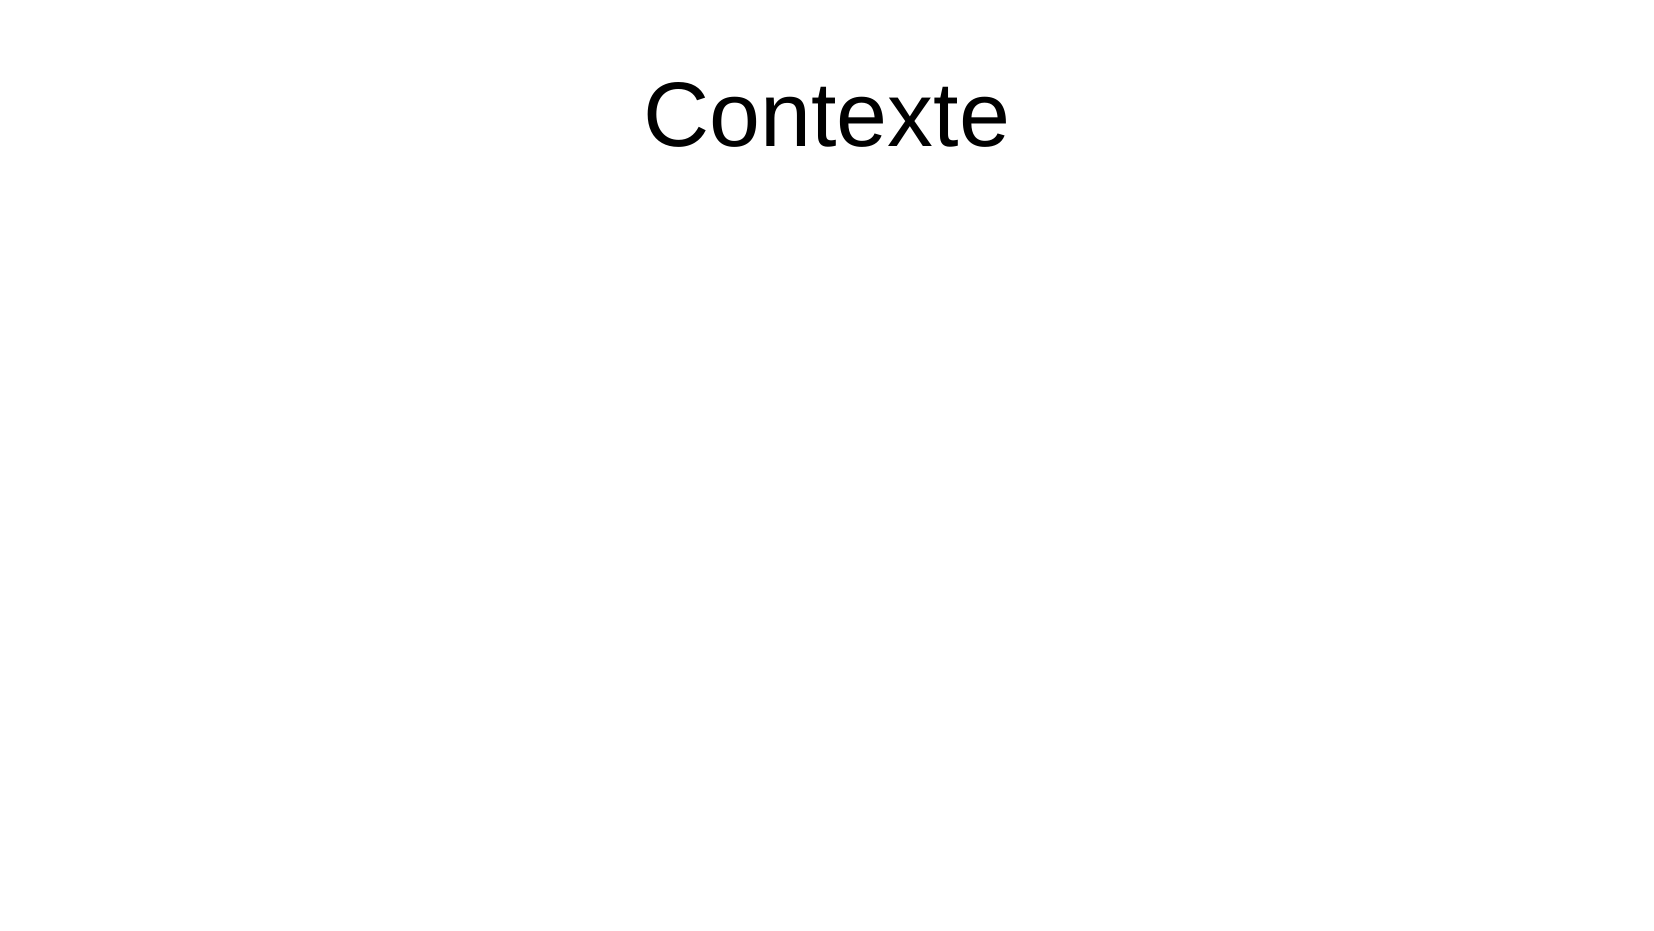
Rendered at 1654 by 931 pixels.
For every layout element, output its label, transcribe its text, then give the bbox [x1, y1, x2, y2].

title Contexte [82, 37, 1571, 193]
